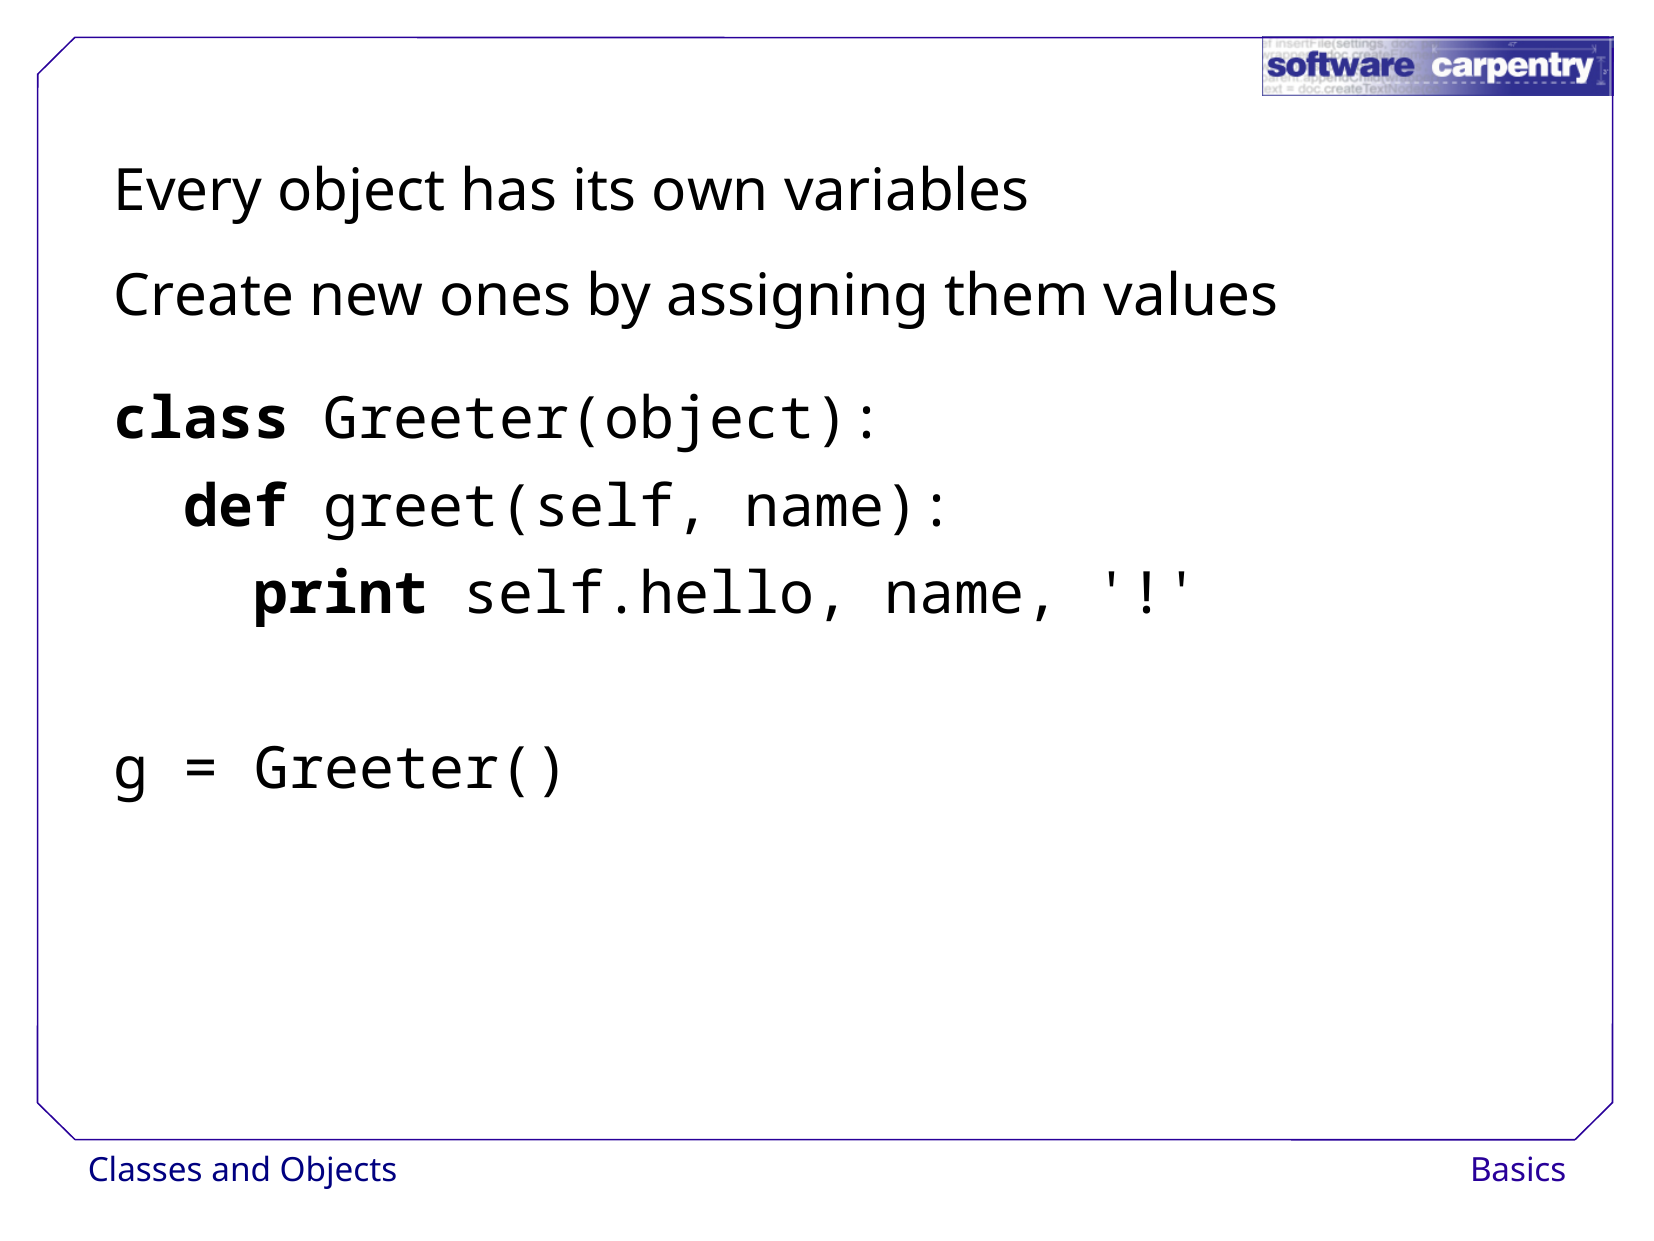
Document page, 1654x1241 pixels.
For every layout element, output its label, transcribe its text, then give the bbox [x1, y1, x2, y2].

text_box class Greeter(object): def greet(self, name): print self.hello, name, '!' g = Greeter() [99, 355, 1517, 809]
picture [1262, 36, 1614, 96]
text_box Every object has its own variables Create new ones by assigning them values [99, 109, 1517, 335]
